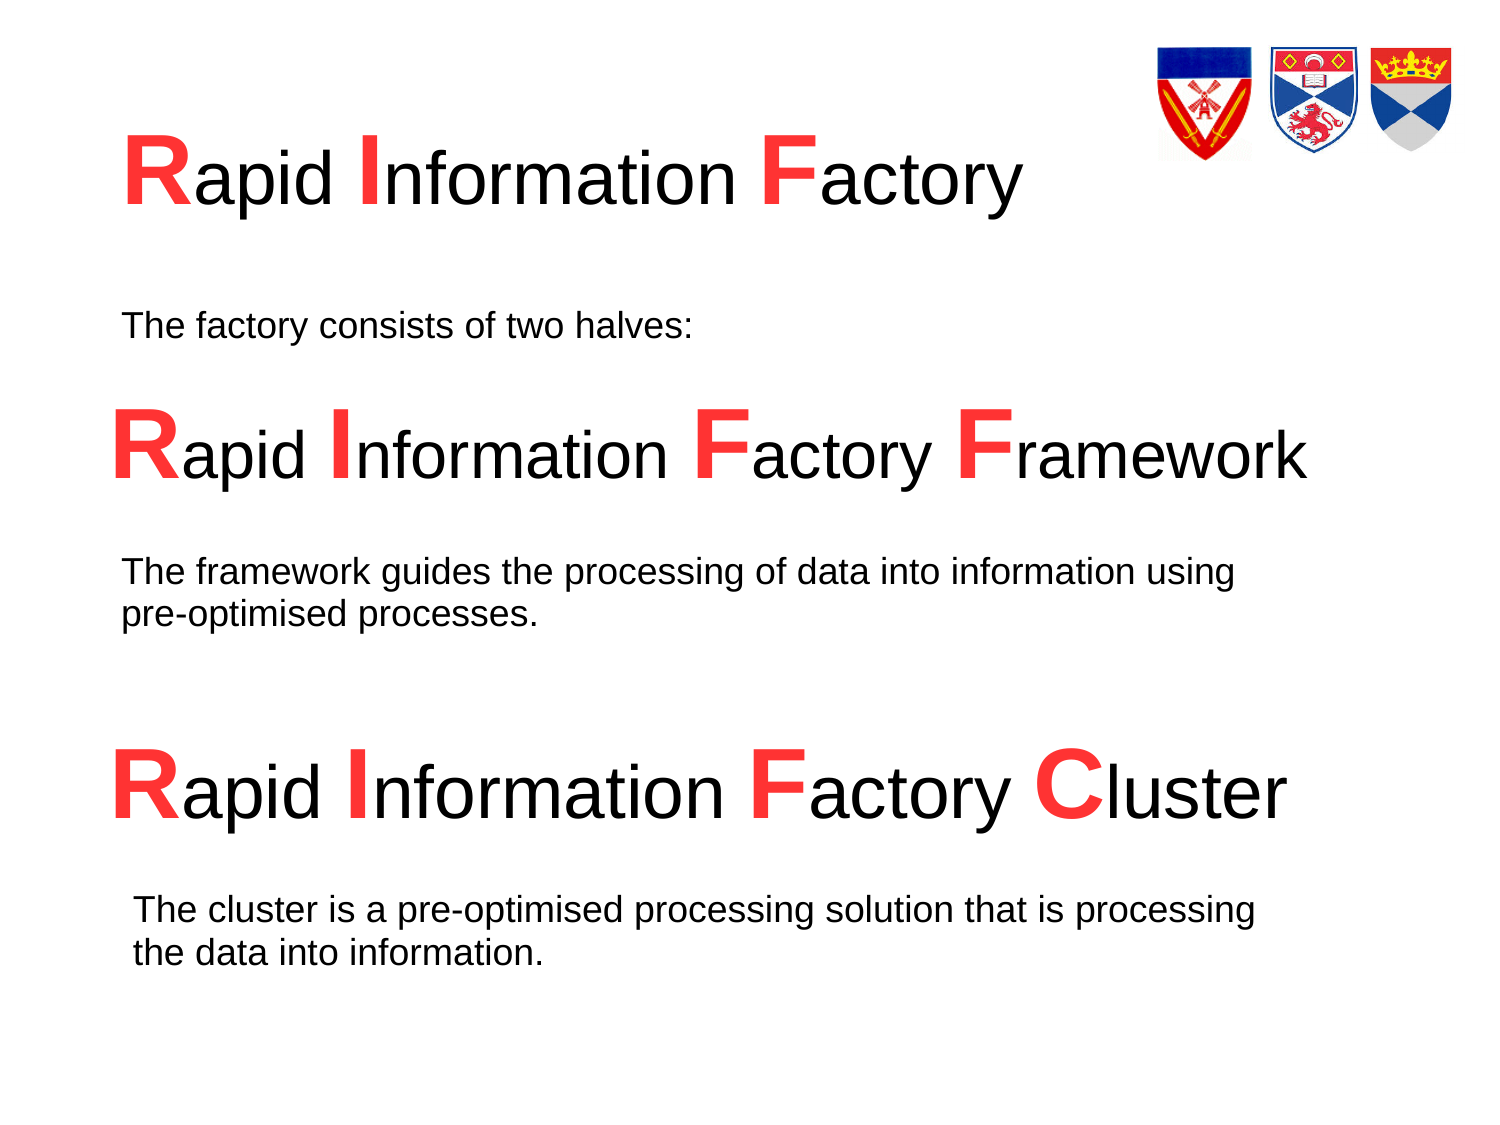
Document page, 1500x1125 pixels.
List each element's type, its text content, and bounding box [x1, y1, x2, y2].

text_box The cluster is a pre-optimised processing solution that is processing the data into information. [118, 881, 1323, 981]
picture [1157, 47, 1252, 161]
picture [1268, 45, 1465, 154]
text_box Rapid Information Factory Cluster [94, 720, 1441, 851]
text_box The factory consists of two halves: [106, 297, 1252, 355]
text_box Rapid Information Factory [106, 106, 1111, 234]
text_box The framework guides the processing of data into information using pre-optimised processes. [106, 543, 1312, 643]
text_box Rapid Information Factory Framework [94, 381, 1406, 508]
